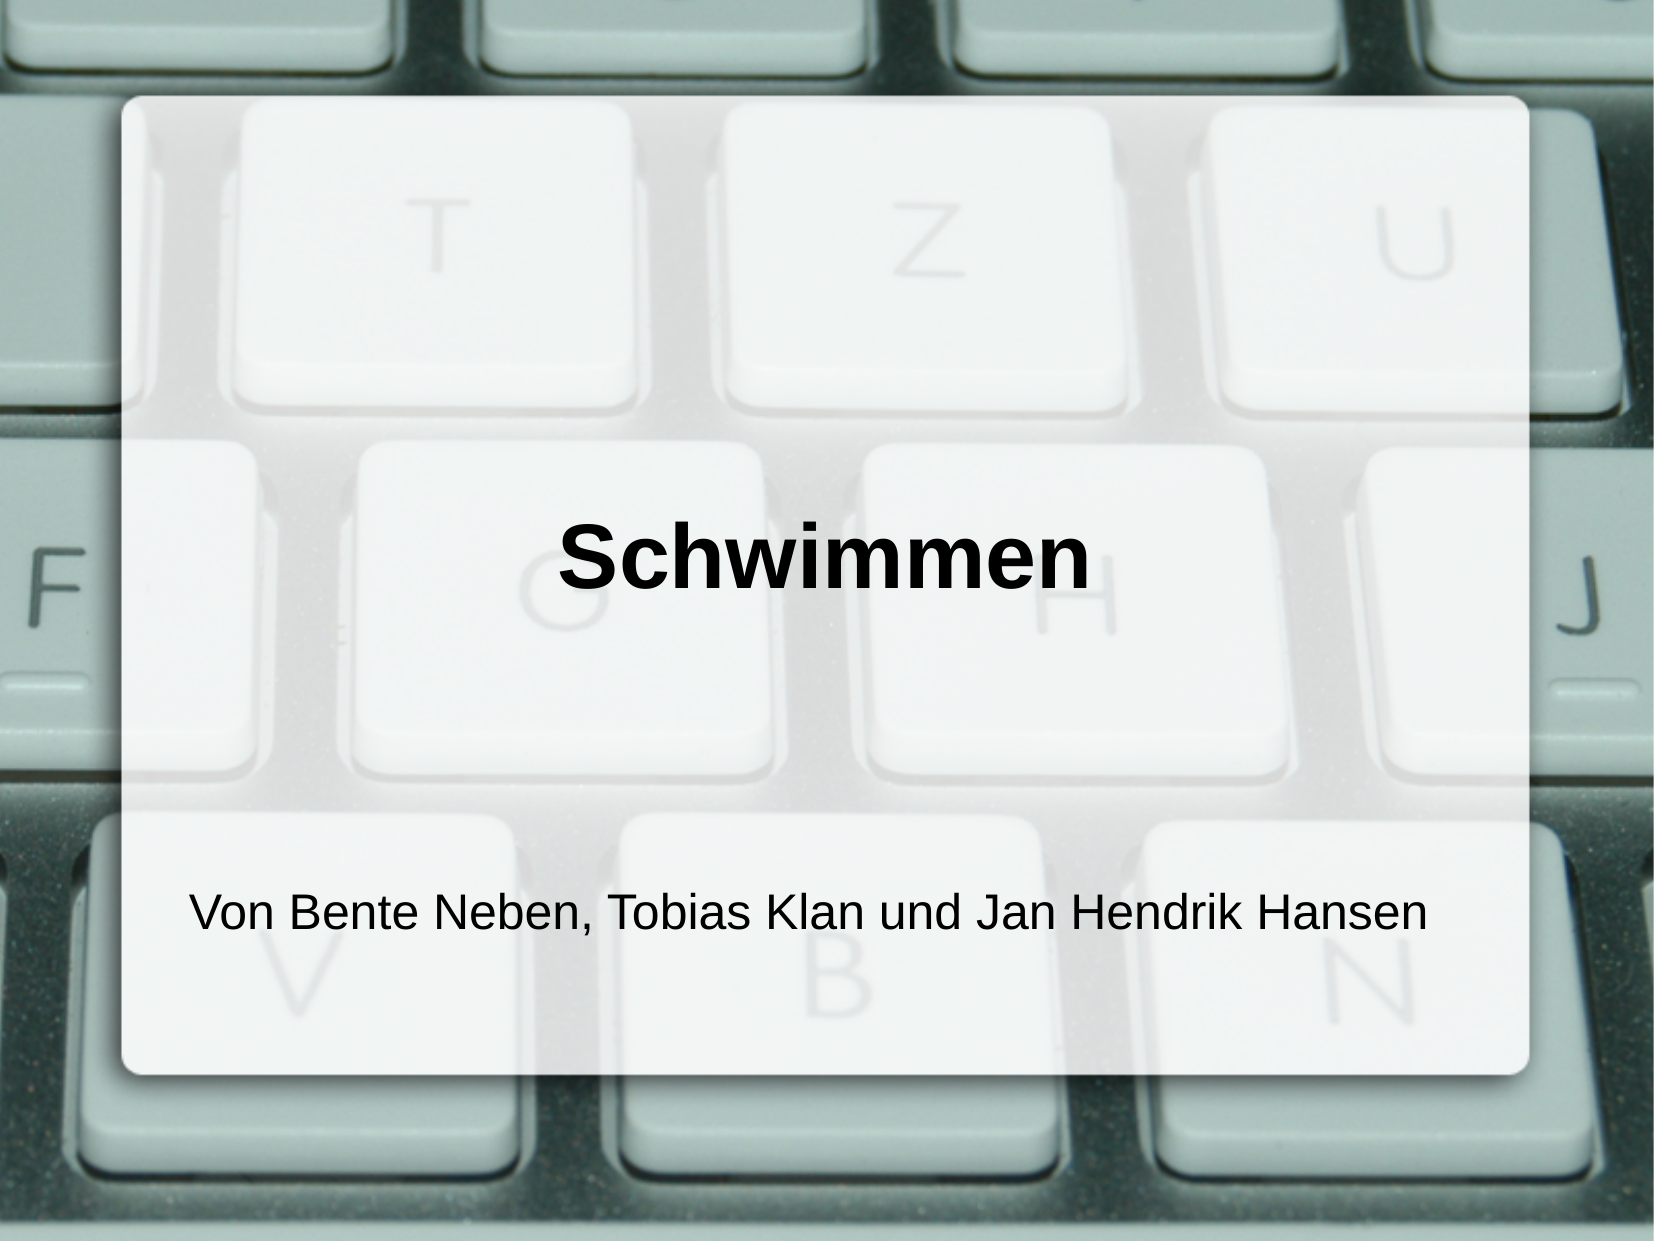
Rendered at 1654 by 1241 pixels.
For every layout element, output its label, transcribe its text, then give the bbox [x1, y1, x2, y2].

title Schwimmen [140, 496, 1511, 607]
subtitle Von Bente Neben, Tobias Klan und Jan Hendrik Hansen [129, 879, 1489, 940]
picture [0, 0, 1654, 1241]
